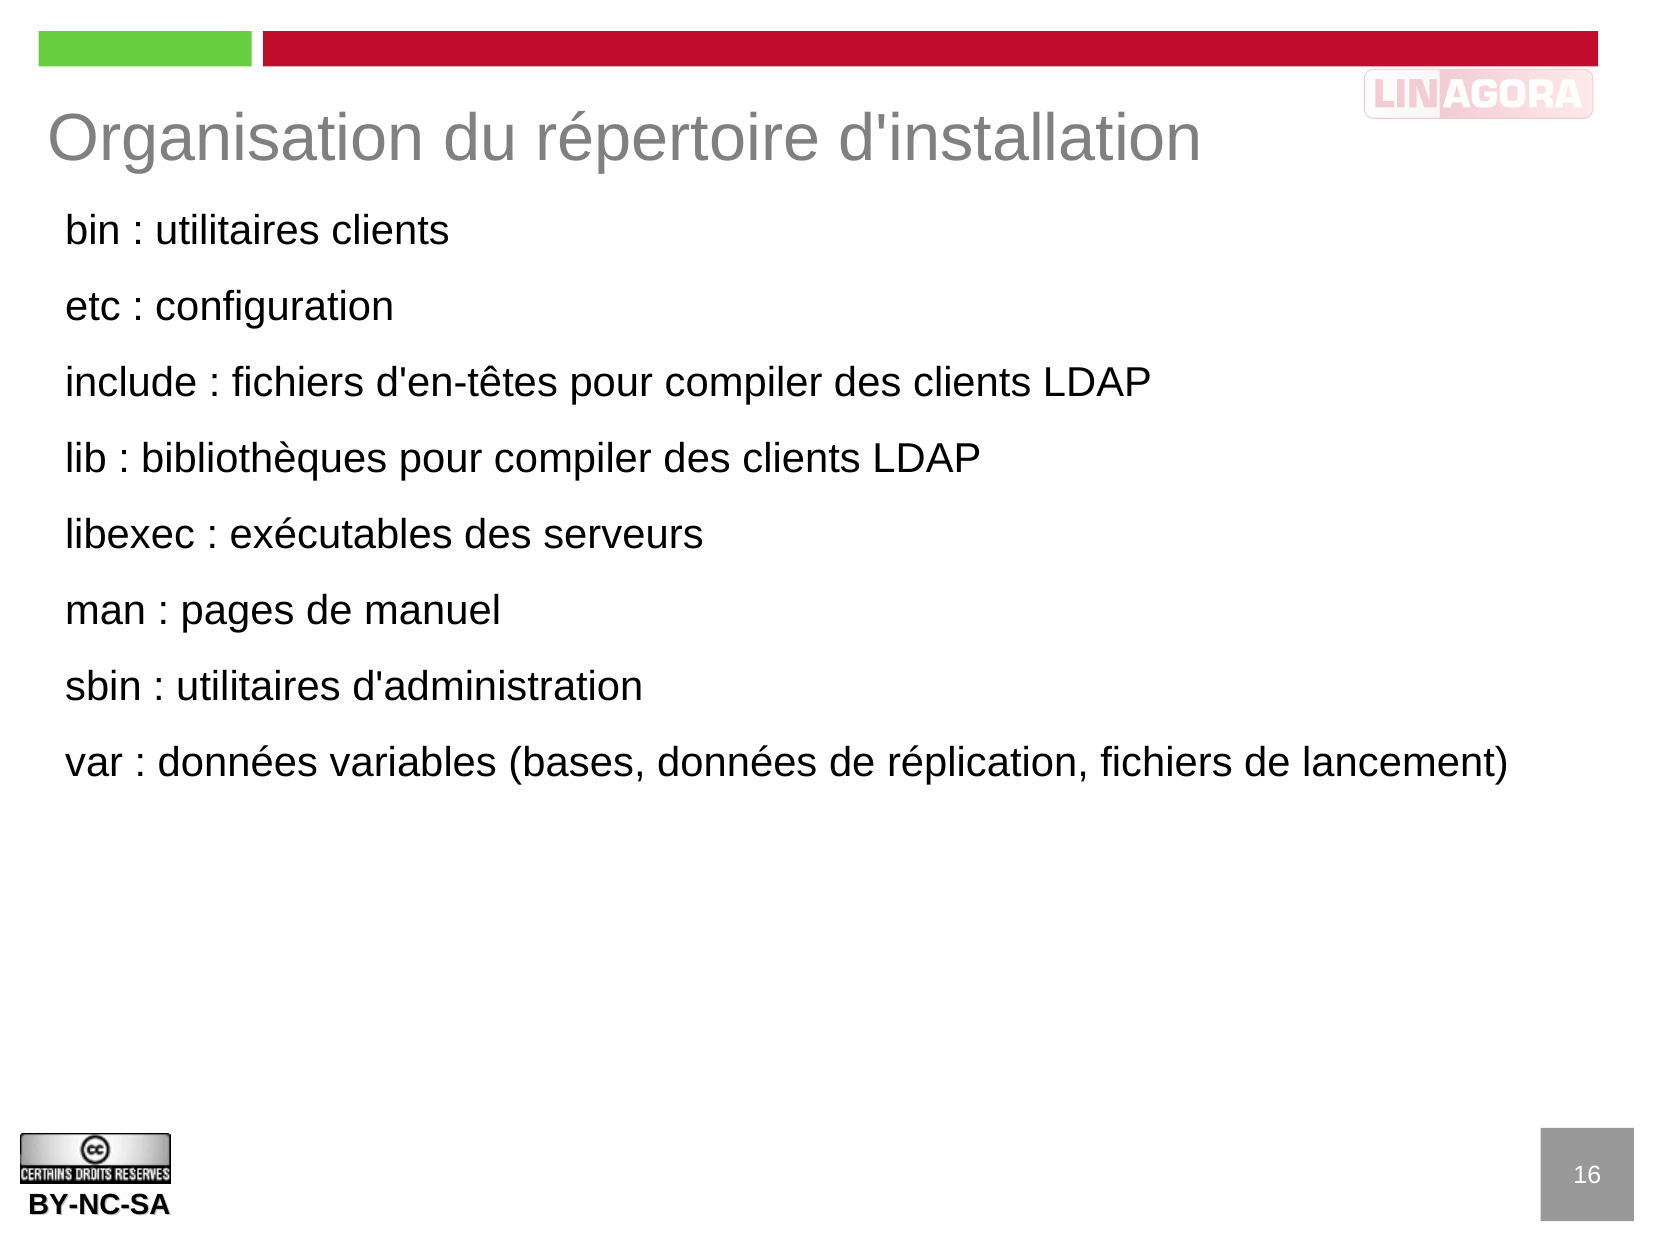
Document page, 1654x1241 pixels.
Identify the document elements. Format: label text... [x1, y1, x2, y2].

title Organisation du répertoire d'installation [47, 100, 1447, 175]
picture [20, 1133, 171, 1184]
list bin : utilitaires clients etc : configuration include : fichiers d'en-têtes pour compiler des clients LDAP lib : bibliothèques pour compiler des clients LDAP libexec : exécutables des serveurs man : pages de manuel sbin : utilitaires d'administration var : données variables (bases, données de réplication, fichiers de lancement) [47, 206, 1625, 1093]
